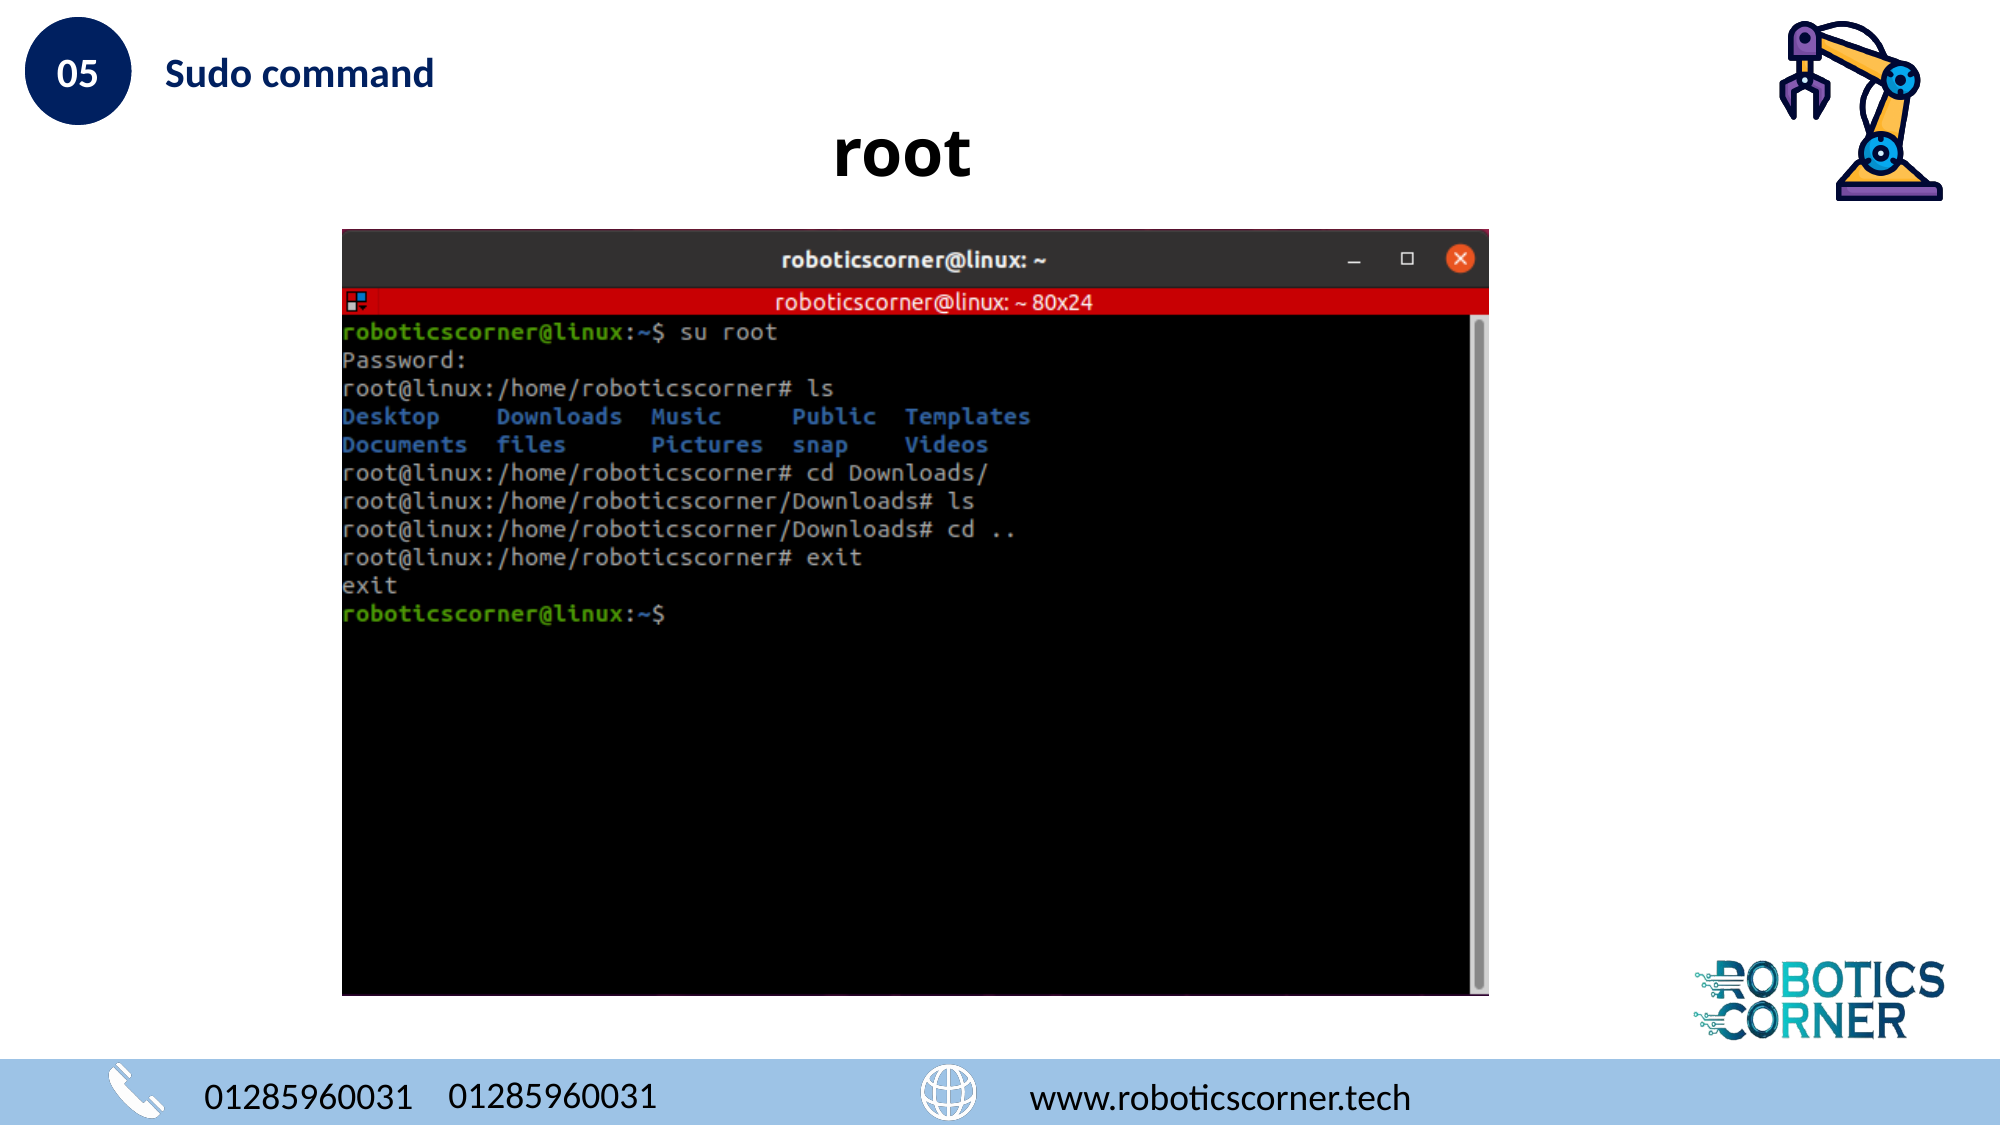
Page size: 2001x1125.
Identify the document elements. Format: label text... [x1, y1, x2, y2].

picture [915, 1059, 981, 1125]
text_box 05 [22, 14, 134, 128]
text_box root [817, 102, 1014, 199]
picture [1771, 21, 1951, 201]
text_box Sudo command [150, 38, 846, 104]
picture [103, 1057, 170, 1124]
picture [1680, 859, 1953, 1125]
picture [342, 229, 1489, 996]
